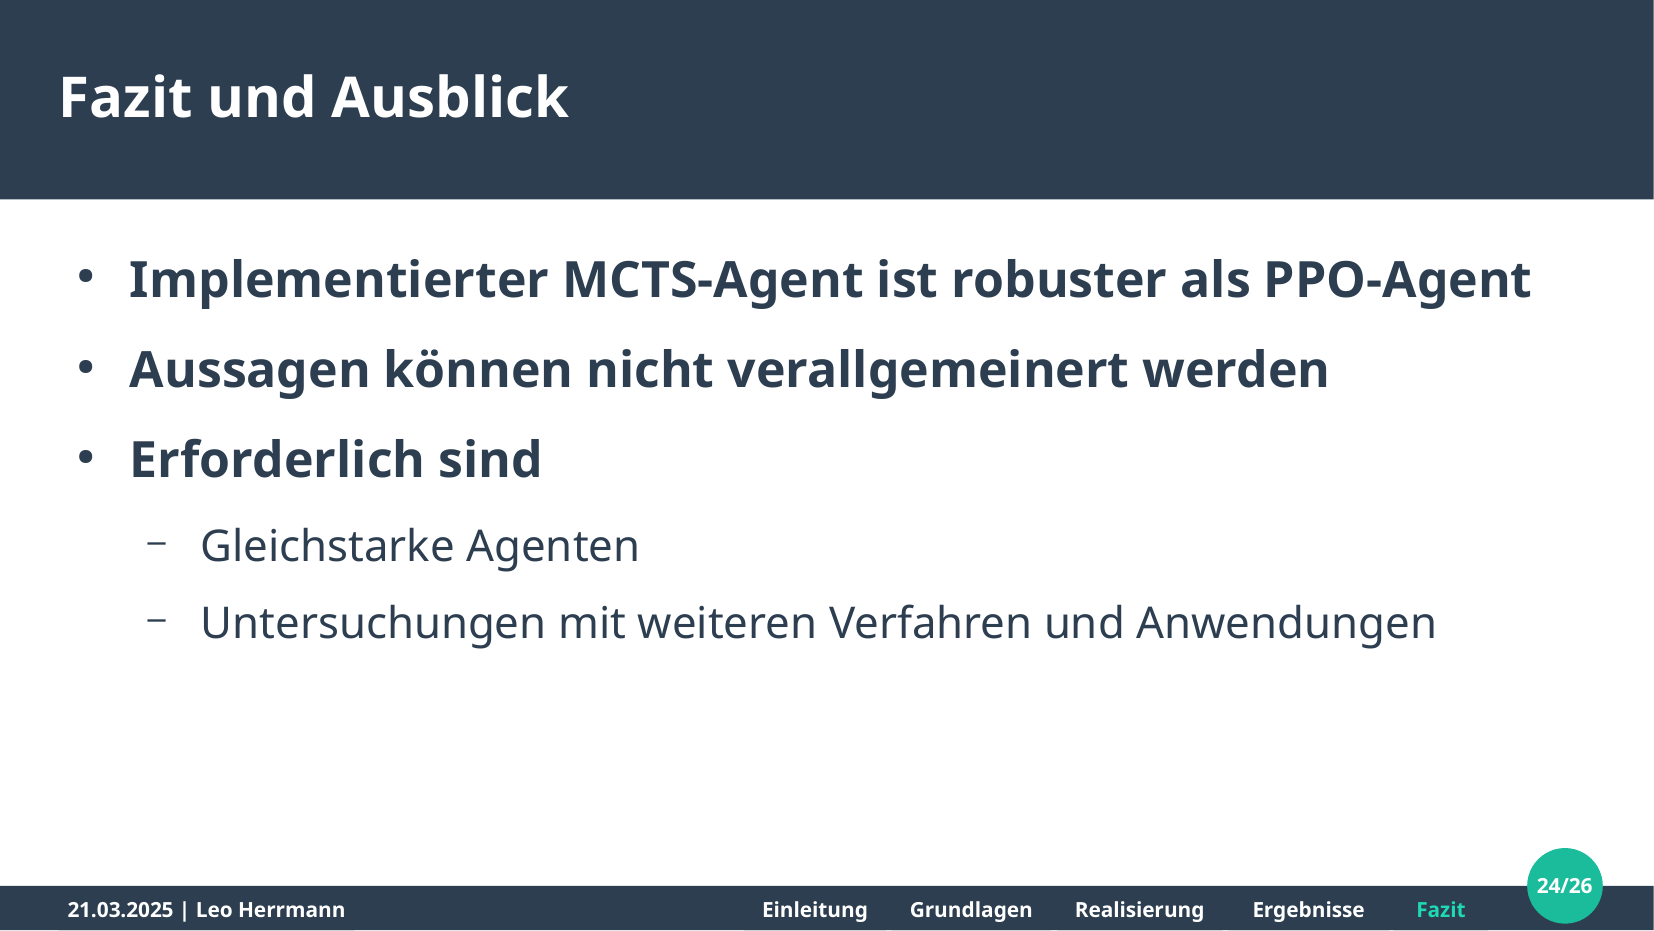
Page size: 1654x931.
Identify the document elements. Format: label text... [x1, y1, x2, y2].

text_box Ergebnisse [1228, 888, 1389, 931]
text_box Fazit [1393, 888, 1489, 931]
text_box Grundlagen [891, 888, 1052, 931]
text_box Einleitung [744, 888, 886, 931]
title Fazit und Ausblick [59, 37, 1595, 156]
text_box Realisierung [1057, 888, 1223, 931]
list Implementierter MCTS-Agent ist robuster als PPO-Agent Aussagen können nicht verallgemeinert werden Erforderlich sind Gleichstarke Agenten Untersuchungen mit weiteren Verfahren und Anwendungen [59, 243, 1595, 864]
